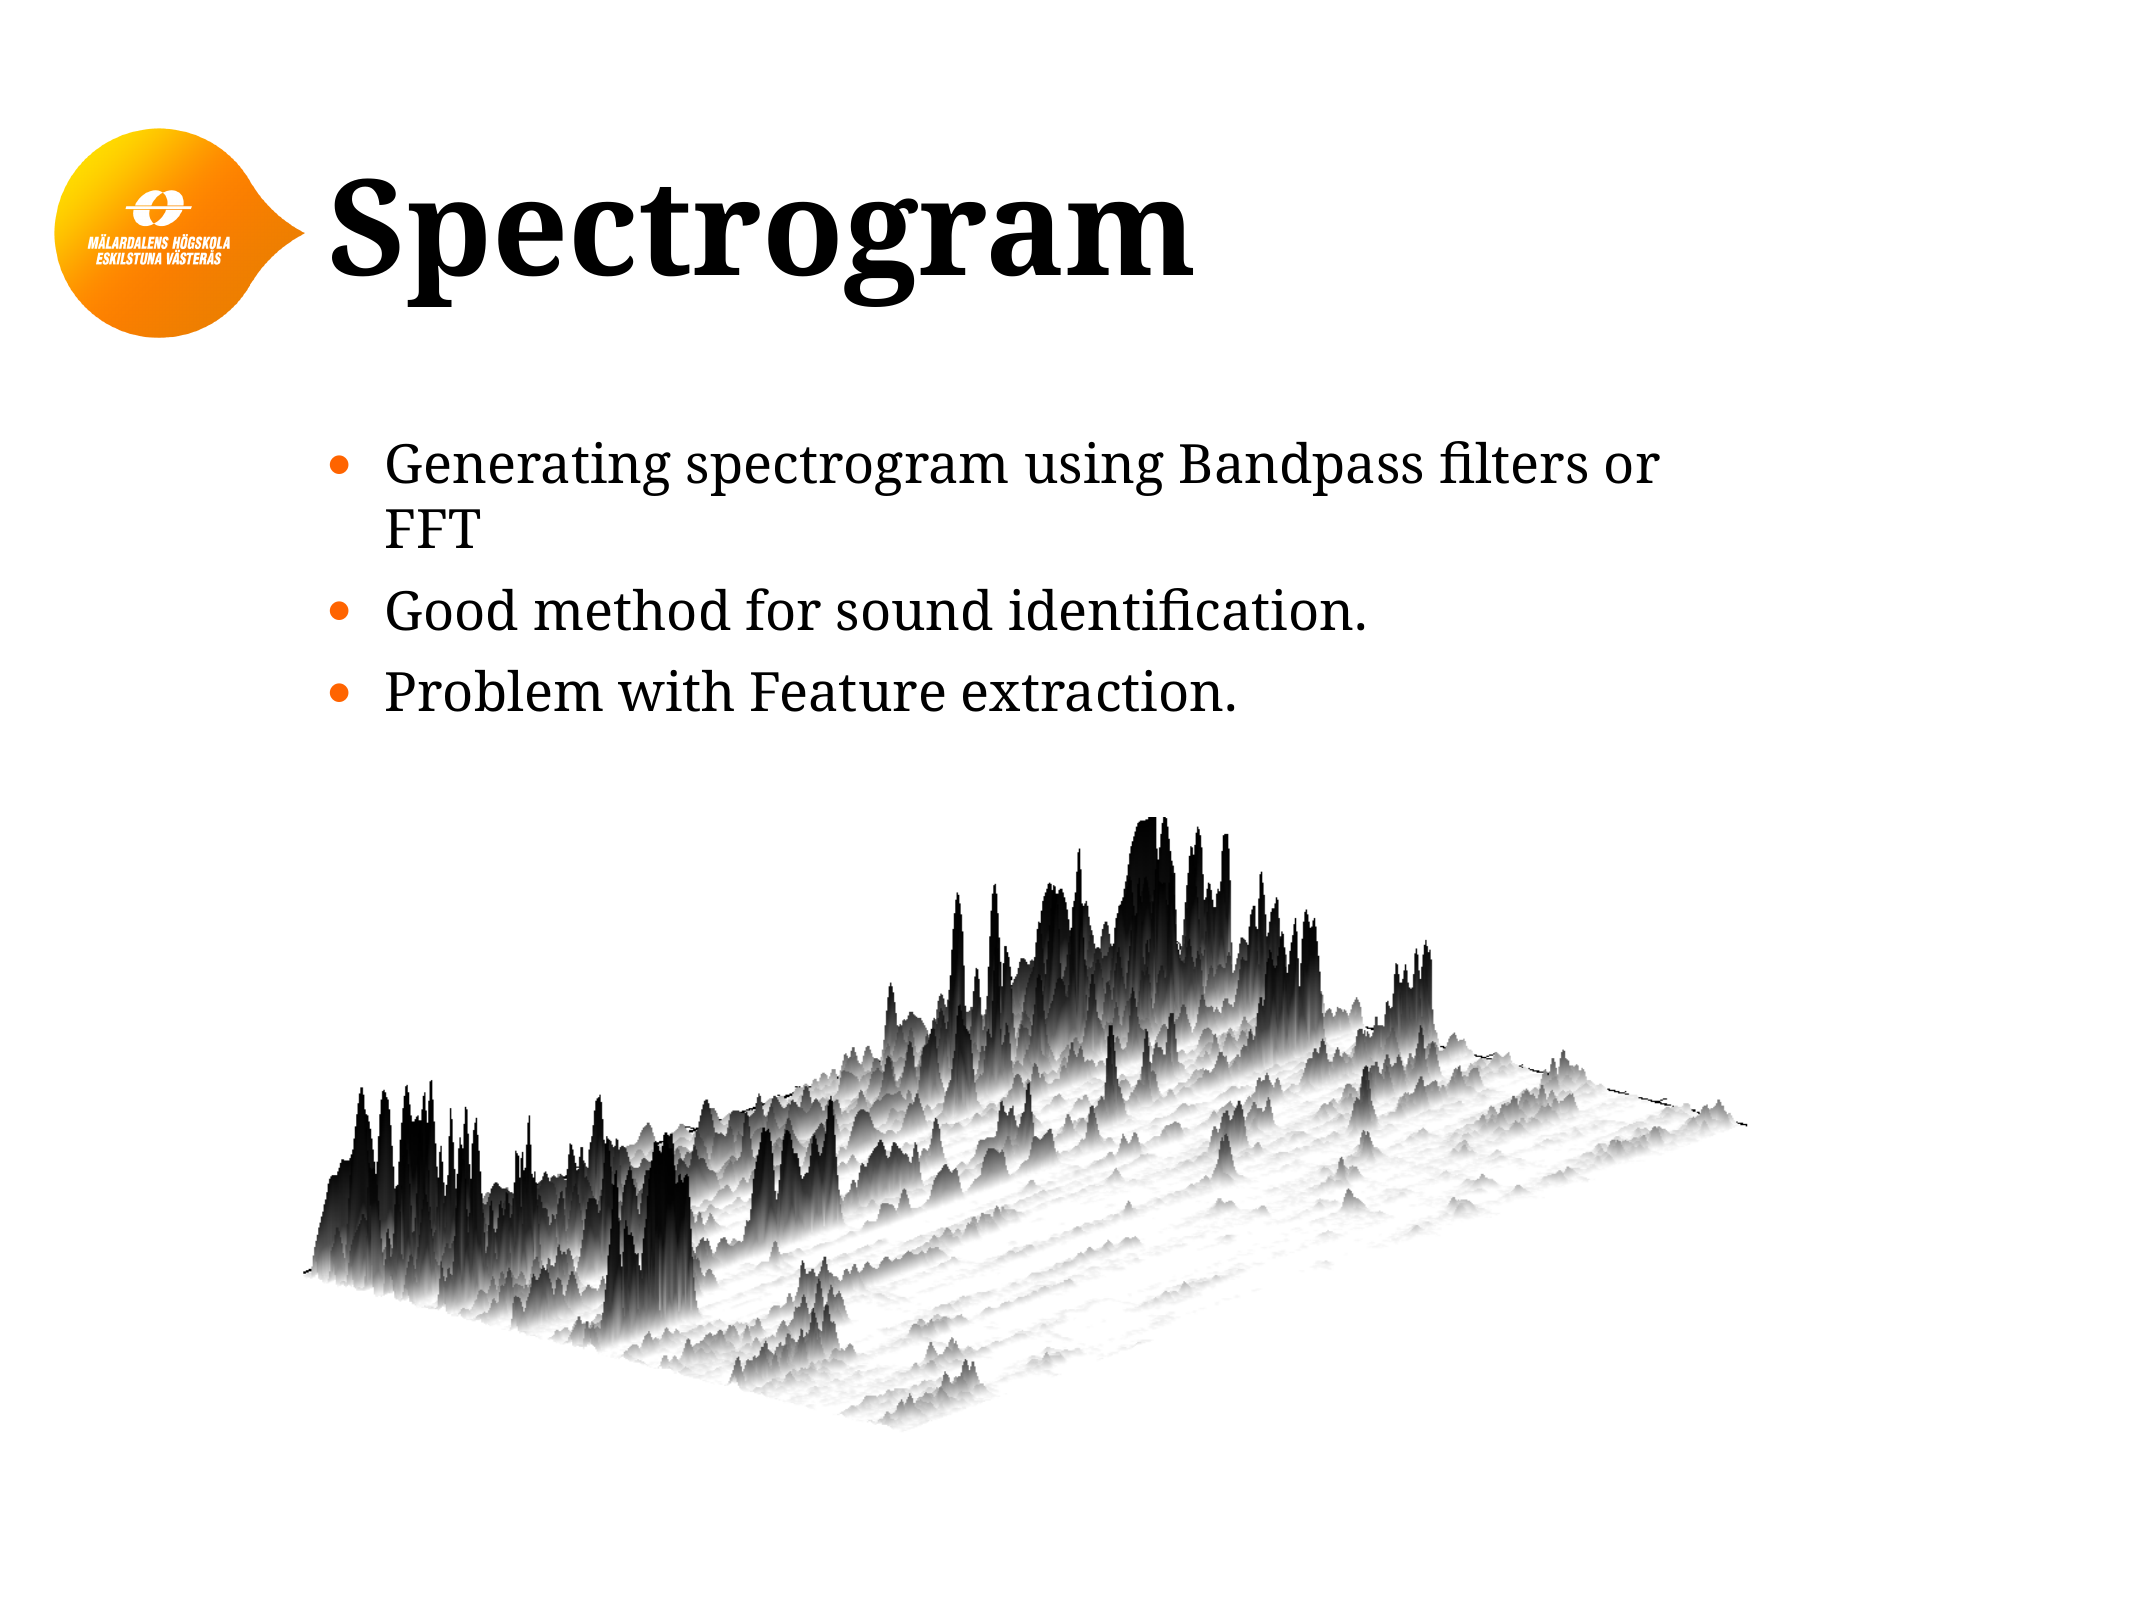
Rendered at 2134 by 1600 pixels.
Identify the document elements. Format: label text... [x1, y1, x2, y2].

title Spectrogram [313, 153, 1689, 310]
text_box Generating spectrogram using Bandpass filters or FFT Good method for sound identification. Problem with Feature extraction. [313, 422, 1689, 1272]
picture [245, 817, 1784, 1453]
picture [54, 128, 305, 338]
